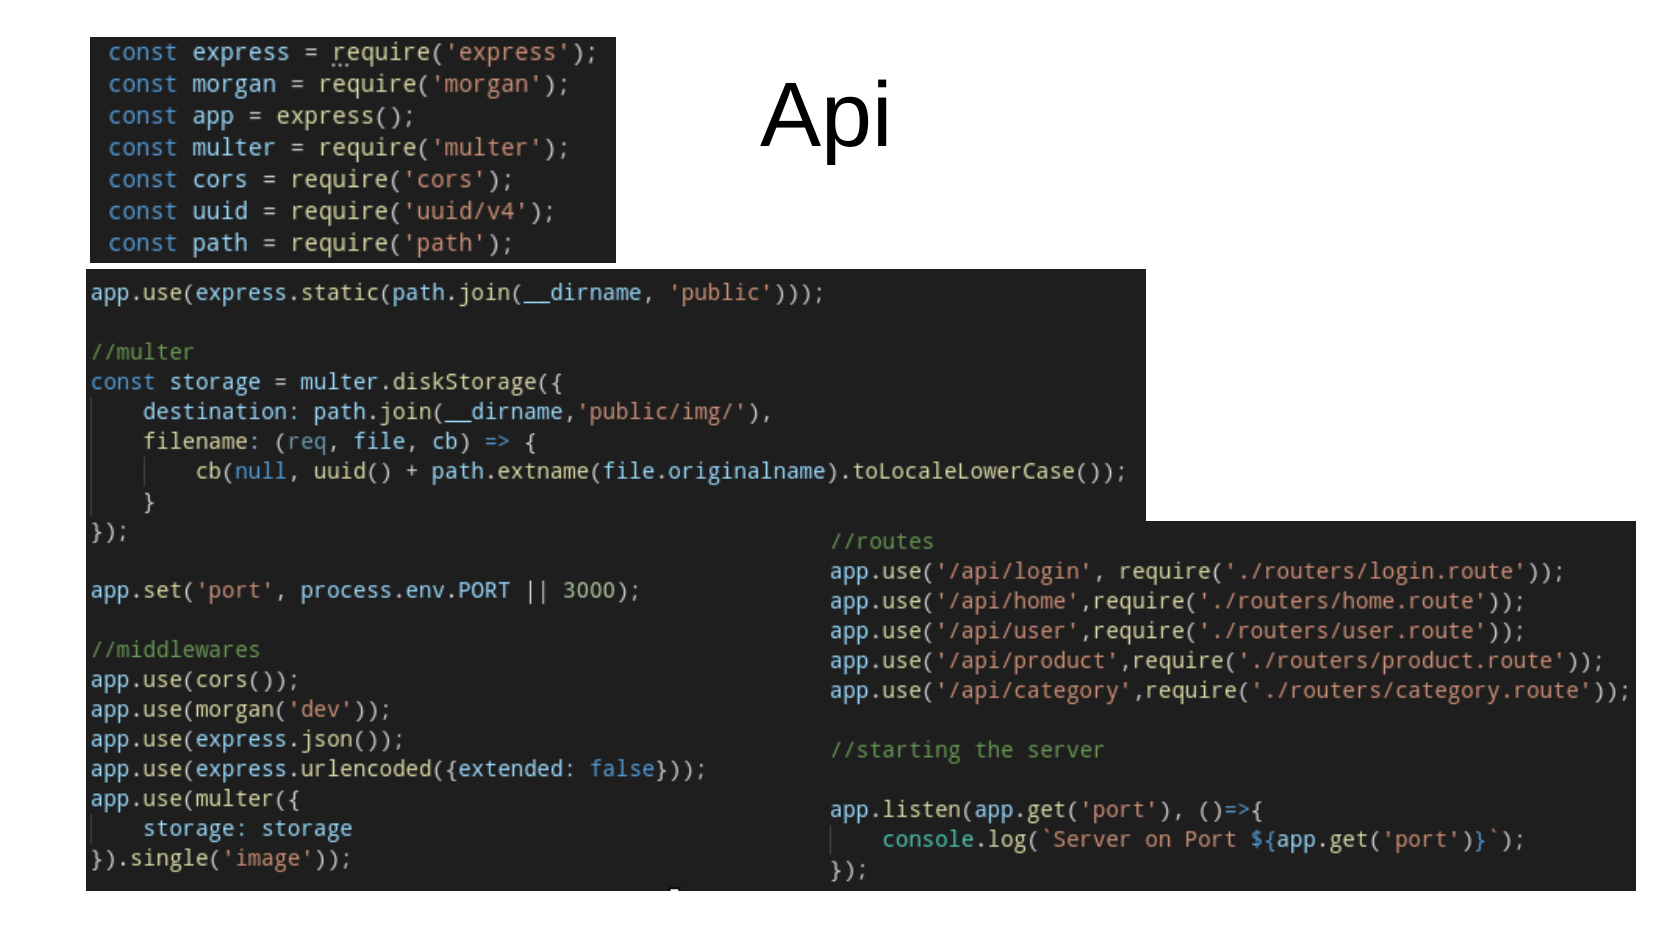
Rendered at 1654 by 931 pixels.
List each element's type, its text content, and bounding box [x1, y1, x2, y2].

picture [86, 269, 1636, 891]
title Api [82, 37, 90, 193]
title Api [616, 37, 1571, 193]
picture [90, 37, 616, 263]
